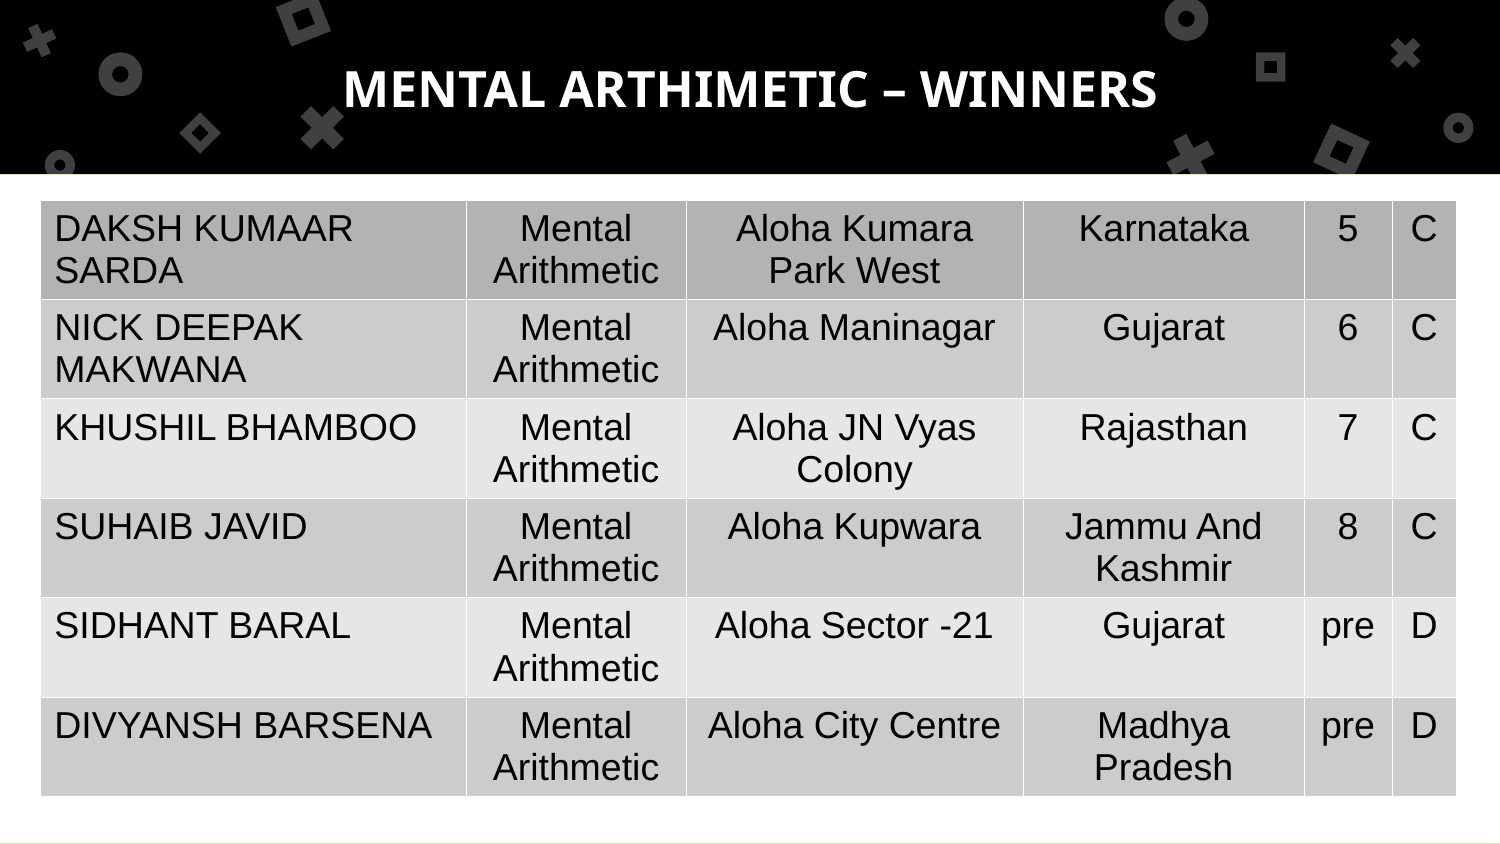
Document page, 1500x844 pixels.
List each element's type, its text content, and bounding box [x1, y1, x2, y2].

table_cell Jammu And Kashmir [1024, 499, 1304, 597]
table_cell Aloha Sector -21 [687, 598, 1023, 697]
table_cell 6 [1305, 300, 1392, 398]
table_cell Mental Arithmetic [467, 300, 686, 398]
table_cell Aloha City Centre [687, 698, 1023, 796]
table_cell Aloha Maninagar [687, 300, 1023, 398]
table_cell D [1393, 598, 1456, 697]
table_cell C [1393, 499, 1456, 597]
table_cell C [1393, 399, 1456, 498]
table_cell 8 [1305, 499, 1392, 597]
table_cell C [1393, 300, 1456, 398]
table_cell Mental Arithmetic [467, 499, 686, 597]
table_cell Mental Arithmetic [467, 698, 686, 796]
table_header Aloha Kumara Park West [687, 201, 1023, 299]
table_header Mental Arithmetic [467, 201, 686, 299]
table_cell Rajasthan [1024, 399, 1304, 498]
text_box MENTAL ARTHIMETIC – WINNERS [75, 0, 1425, 175]
table_cell Mental Arithmetic [467, 399, 686, 498]
table_cell Gujarat [1024, 300, 1304, 398]
table_cell Gujarat [1024, 598, 1304, 697]
table_cell SIDHANT BARAL [41, 598, 466, 697]
table_cell NICK DEEPAK MAKWANA [41, 300, 466, 398]
table_cell KHUSHIL BHAMBOO [41, 399, 466, 498]
table_cell SUHAIB JAVID [41, 499, 466, 597]
table_header C [1393, 201, 1456, 299]
table_cell pre [1305, 598, 1392, 697]
table_cell 7 [1305, 399, 1392, 498]
table_header 5 [1305, 201, 1392, 299]
table_cell pre [1305, 698, 1392, 796]
table_cell Madhya Pradesh [1024, 698, 1304, 796]
table_header Karnataka [1024, 201, 1304, 299]
table_cell Mental Arithmetic [467, 598, 686, 697]
table_cell DIVYANSH BARSENA [41, 698, 466, 796]
table_cell Aloha JN Vyas Colony [687, 399, 1023, 498]
table_header DAKSH KUMAAR SARDA [41, 201, 466, 299]
table_cell D [1393, 698, 1456, 796]
table_cell Aloha Kupwara [687, 499, 1023, 597]
